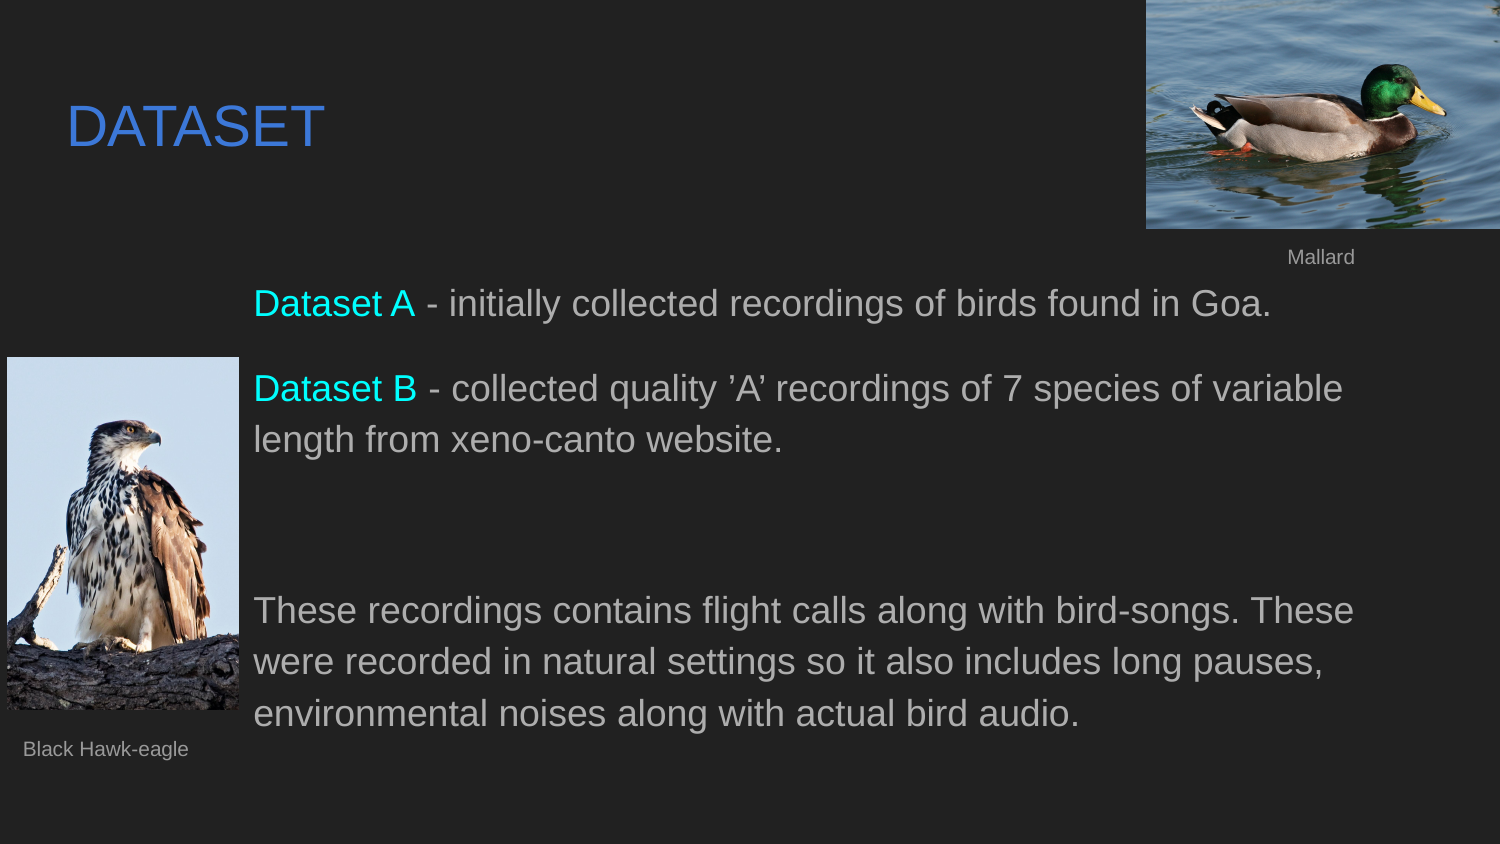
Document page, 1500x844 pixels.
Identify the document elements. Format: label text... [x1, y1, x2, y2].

text_box Black Hawk-eagle [7, 720, 227, 775]
title DATASET [51, 72, 1146, 167]
picture [7, 357, 239, 710]
list Dataset A - initially collected recordings of birds found in Goa. Dataset B - collected quality ’A’ recordings of 7 species of variable length from xeno-canto website. These recordings contains flight calls along with bird-songs. These were recorded in natural settings so it also includes long pauses, environmental noises along with actual bird audio. [238, 256, 1449, 813]
text_box Mallard [1272, 228, 1442, 272]
picture [1146, 0, 1500, 229]
